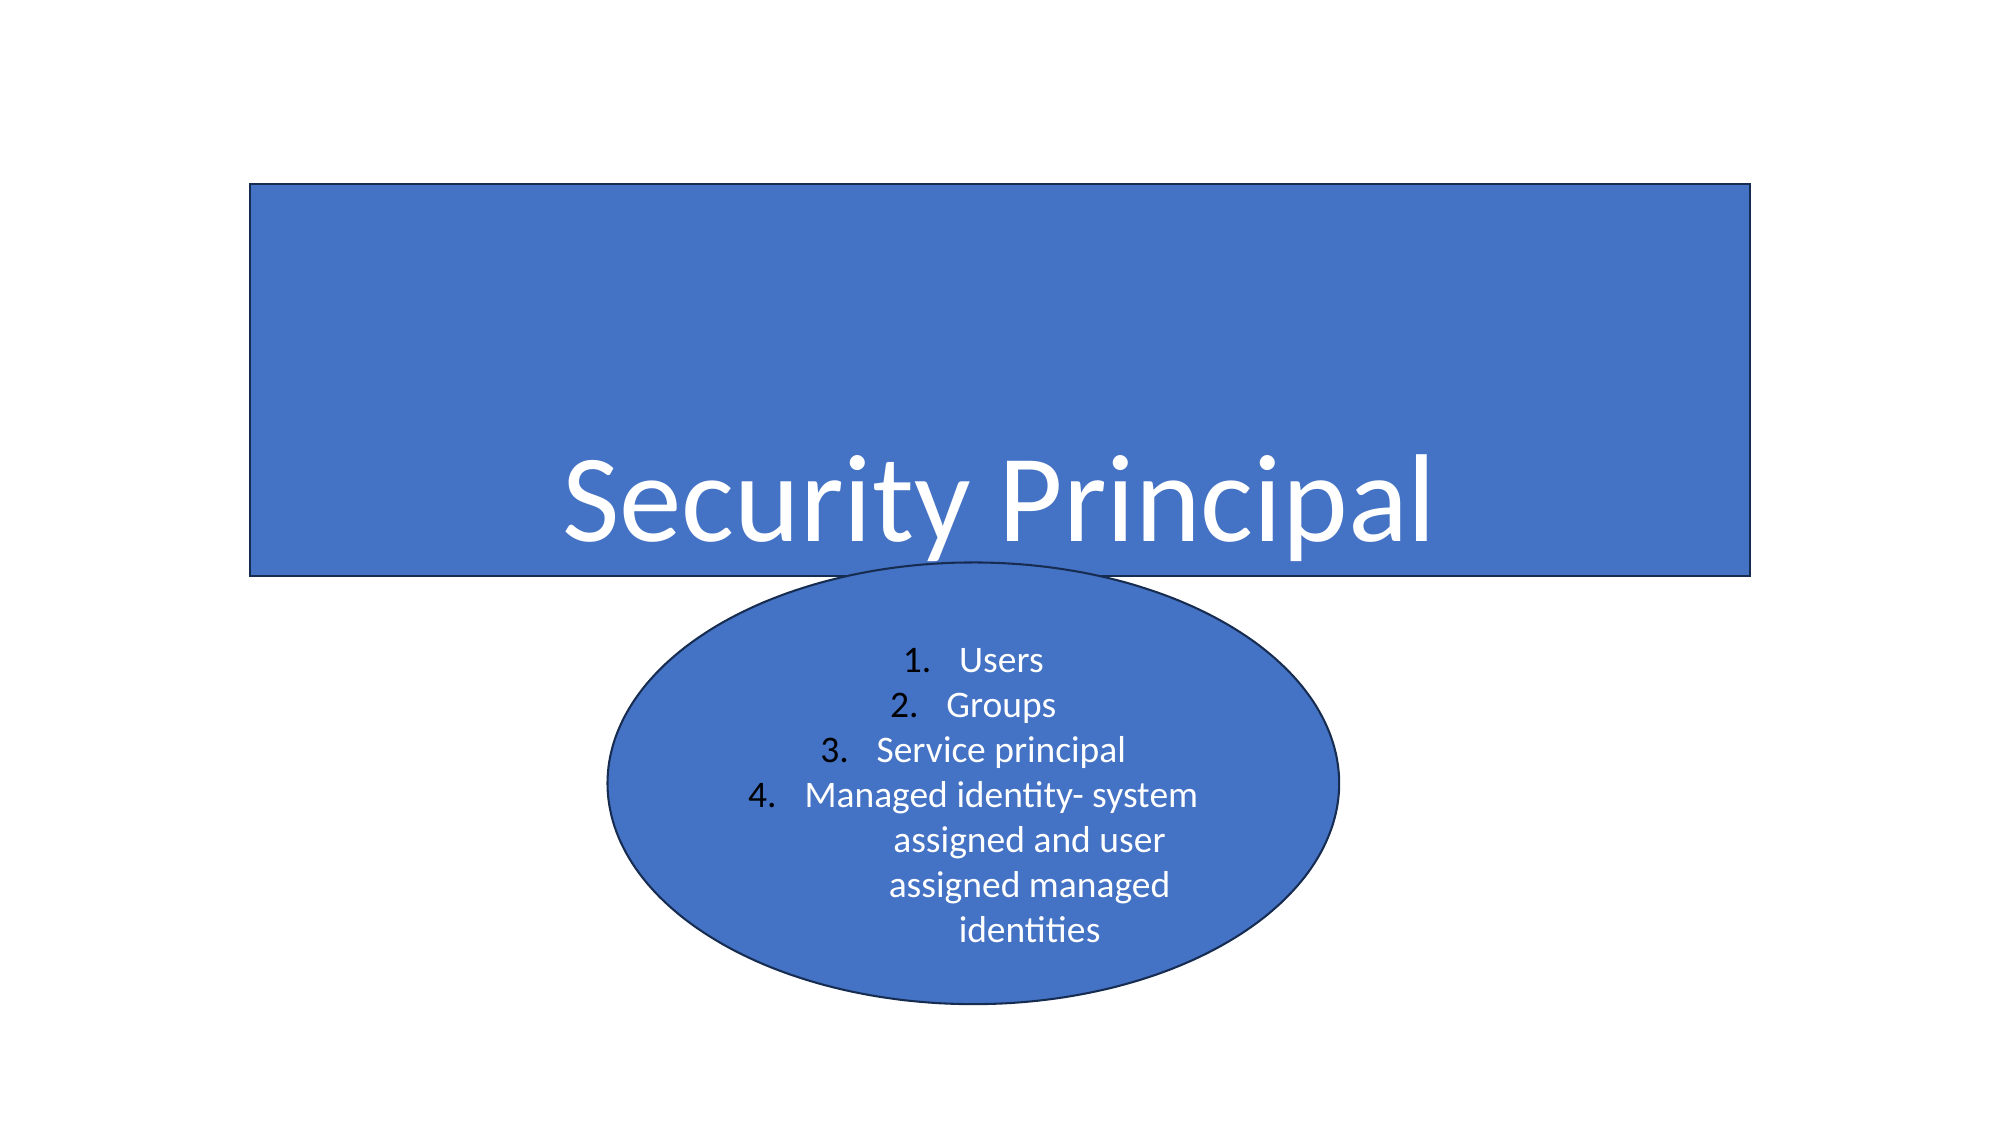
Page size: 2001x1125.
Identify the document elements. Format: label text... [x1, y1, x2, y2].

text_box Users Groups Service principal Managed identity- system assigned and user assigned managed identities [607, 562, 1340, 1005]
title Security Principal [249, 184, 1750, 576]
